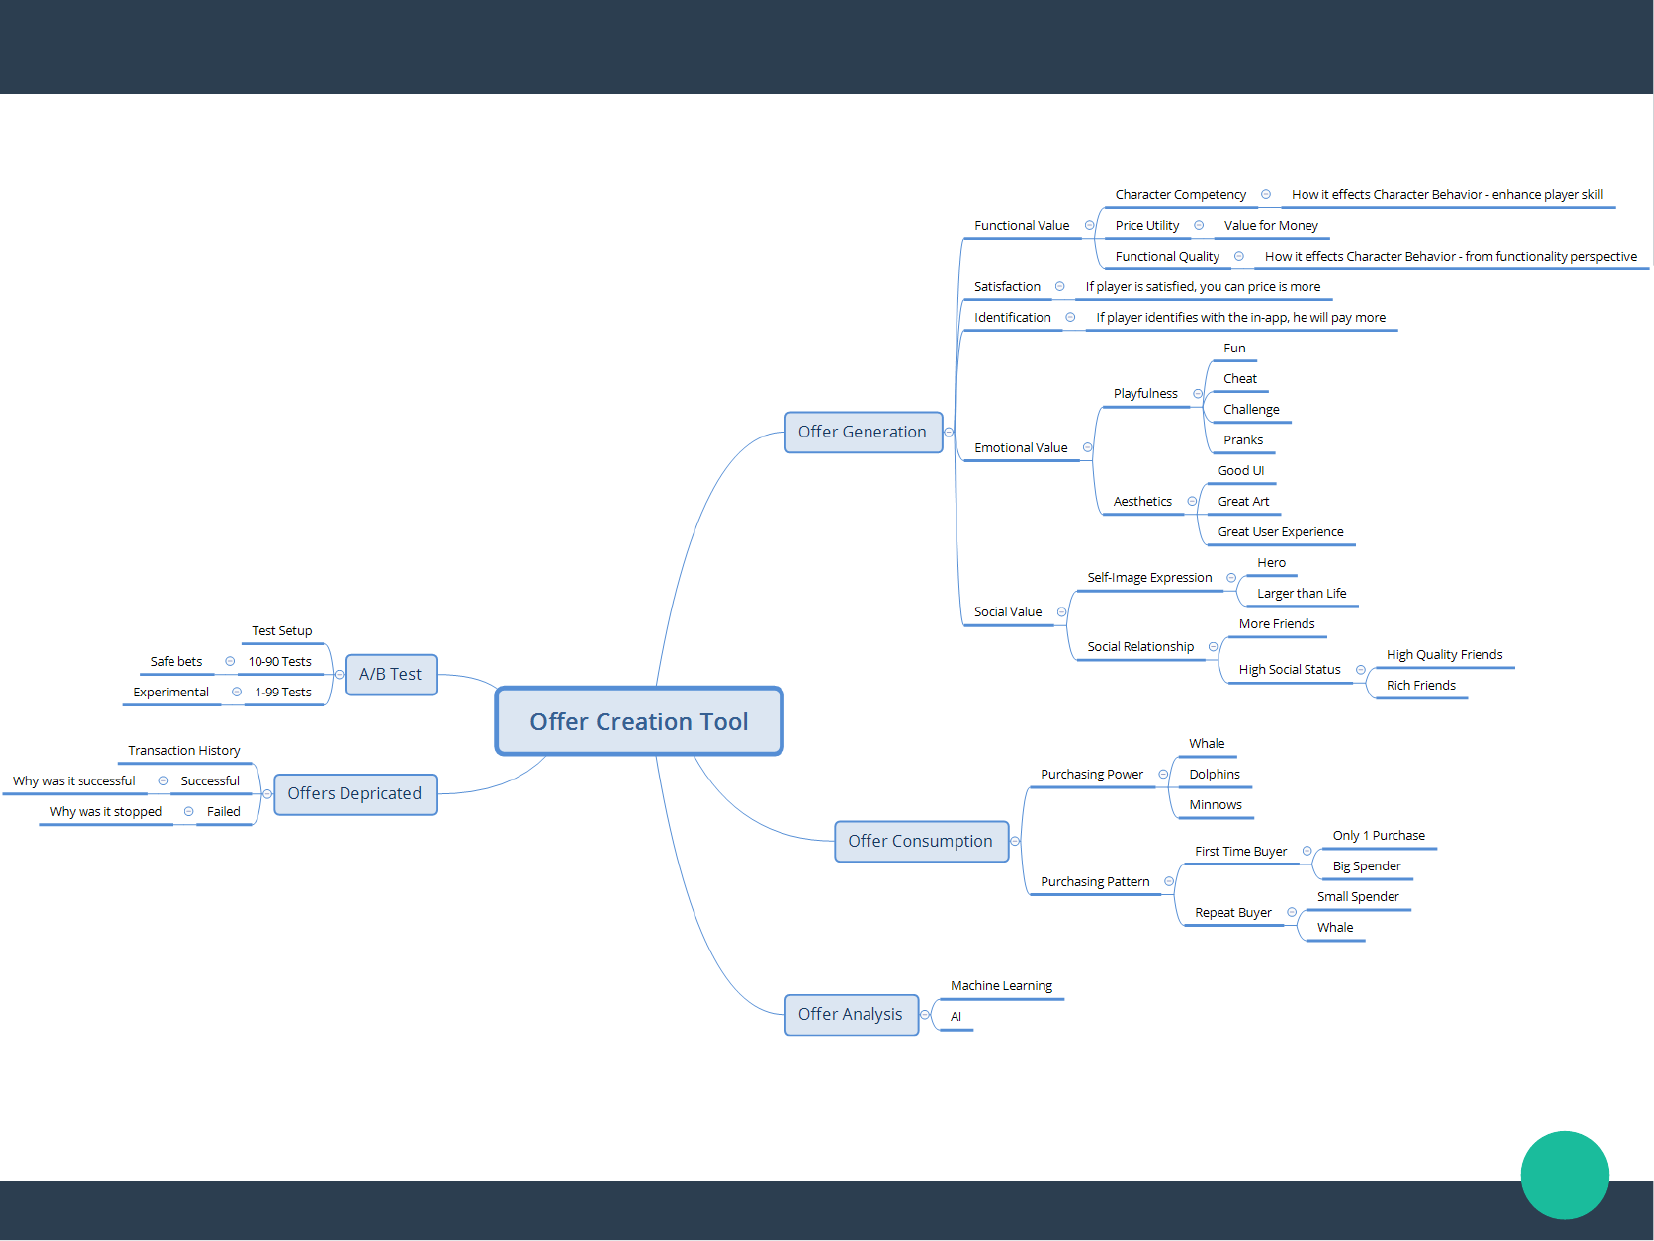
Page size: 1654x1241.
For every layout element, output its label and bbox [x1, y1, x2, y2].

picture [0, 94, 1654, 1123]
